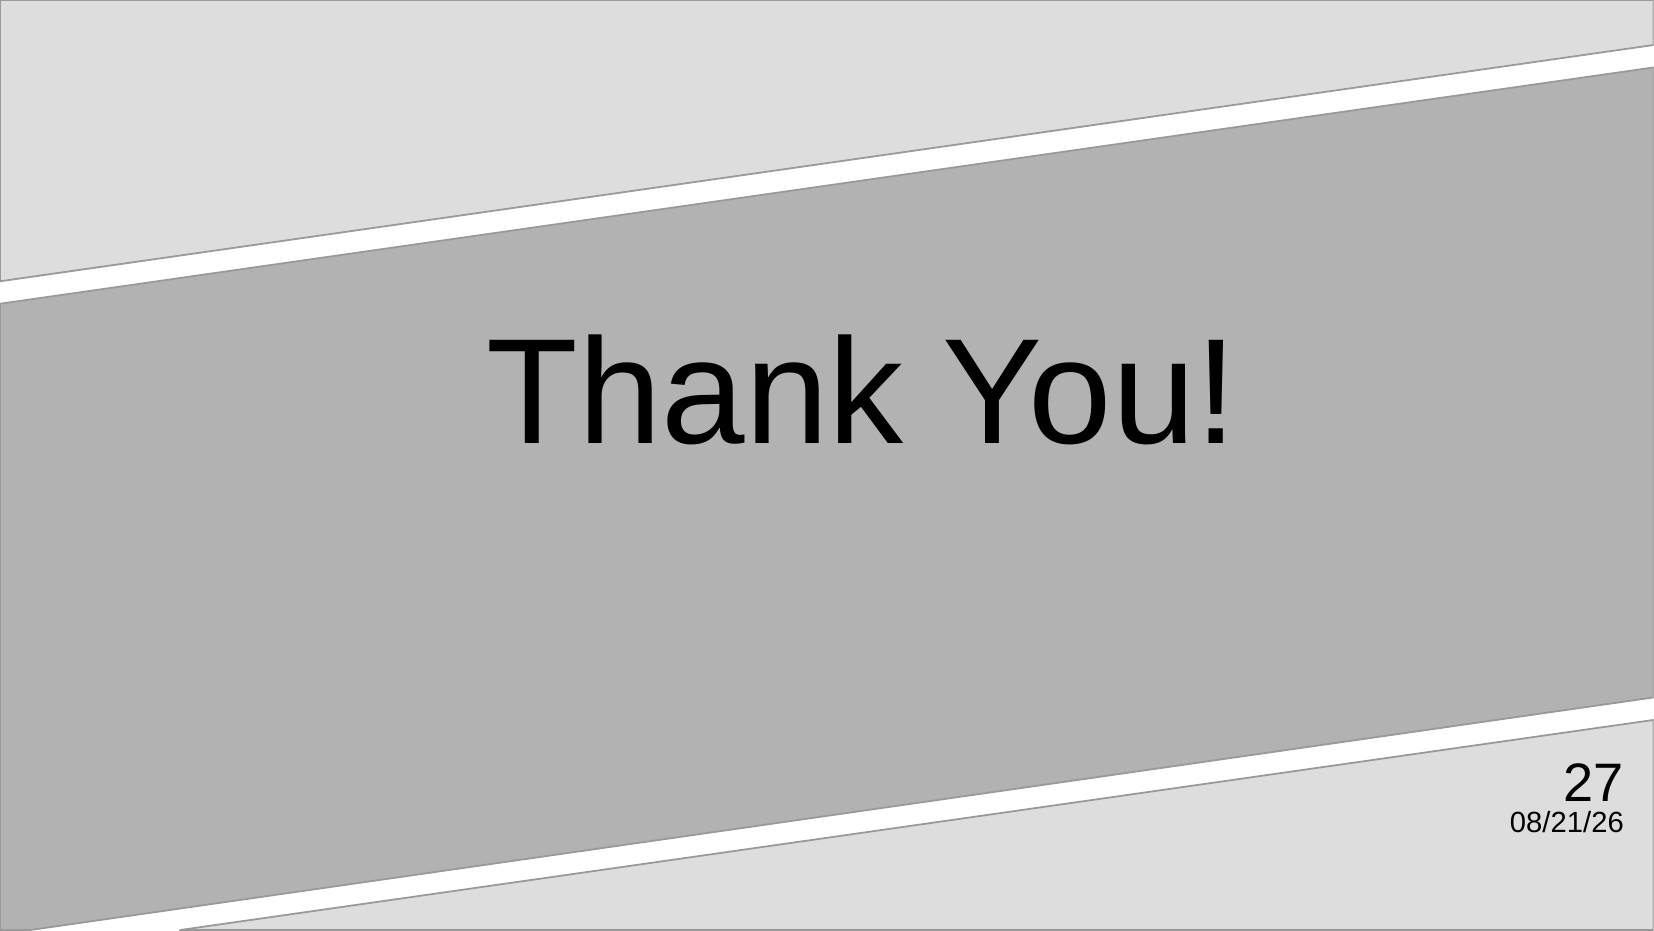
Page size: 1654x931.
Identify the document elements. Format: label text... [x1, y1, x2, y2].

text_box Thank You! [150, 300, 1576, 713]
